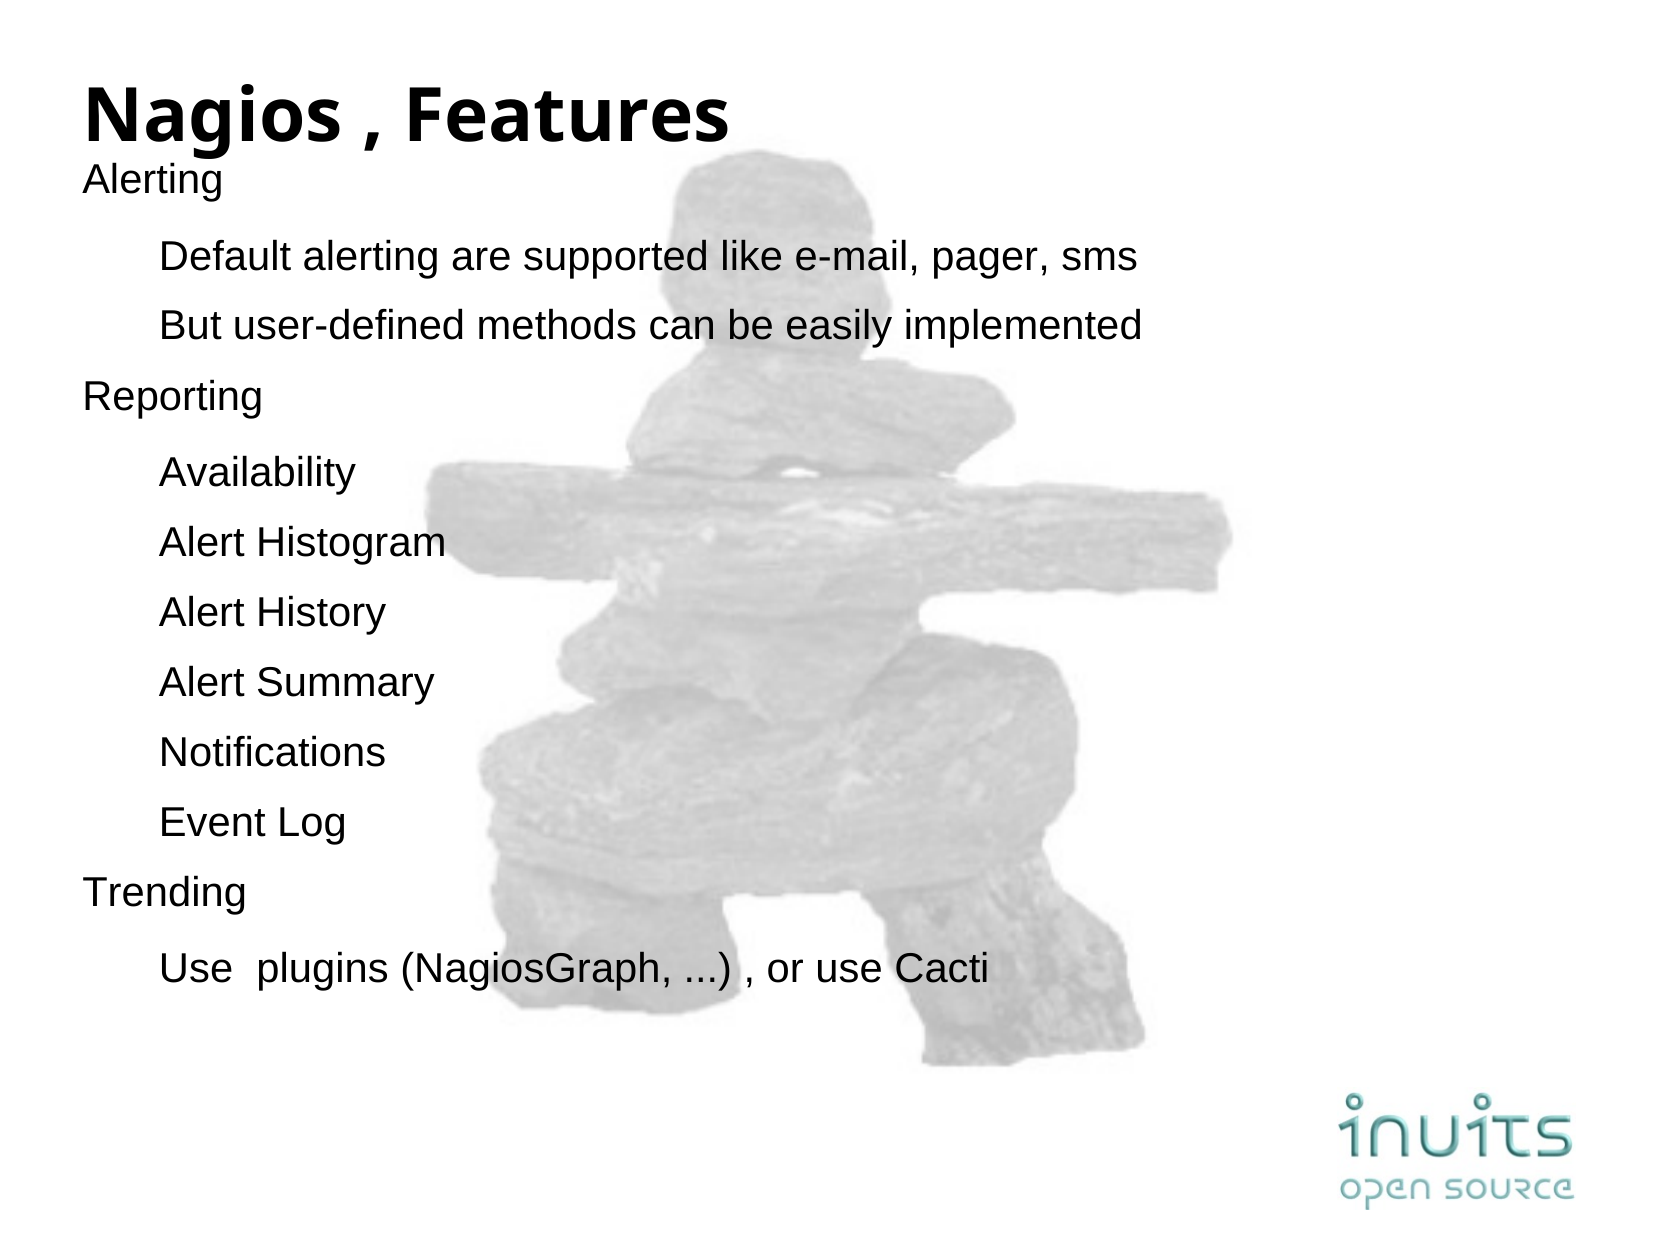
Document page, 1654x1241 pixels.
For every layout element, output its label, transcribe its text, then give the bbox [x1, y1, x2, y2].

picture [1553, 1087, 1576, 1210]
list Alerting Default alerting are supported like e-mail, pager, sms But user-defined methods can be easily implemented Reporting Availability Alert Histogram Alert History Alert Summary Notifications Event Log Trending Use plugins (NagiosGraph, ...) , or use Cacti [64, 156, 1553, 1241]
title Nagios , Features [82, 49, 1571, 177]
